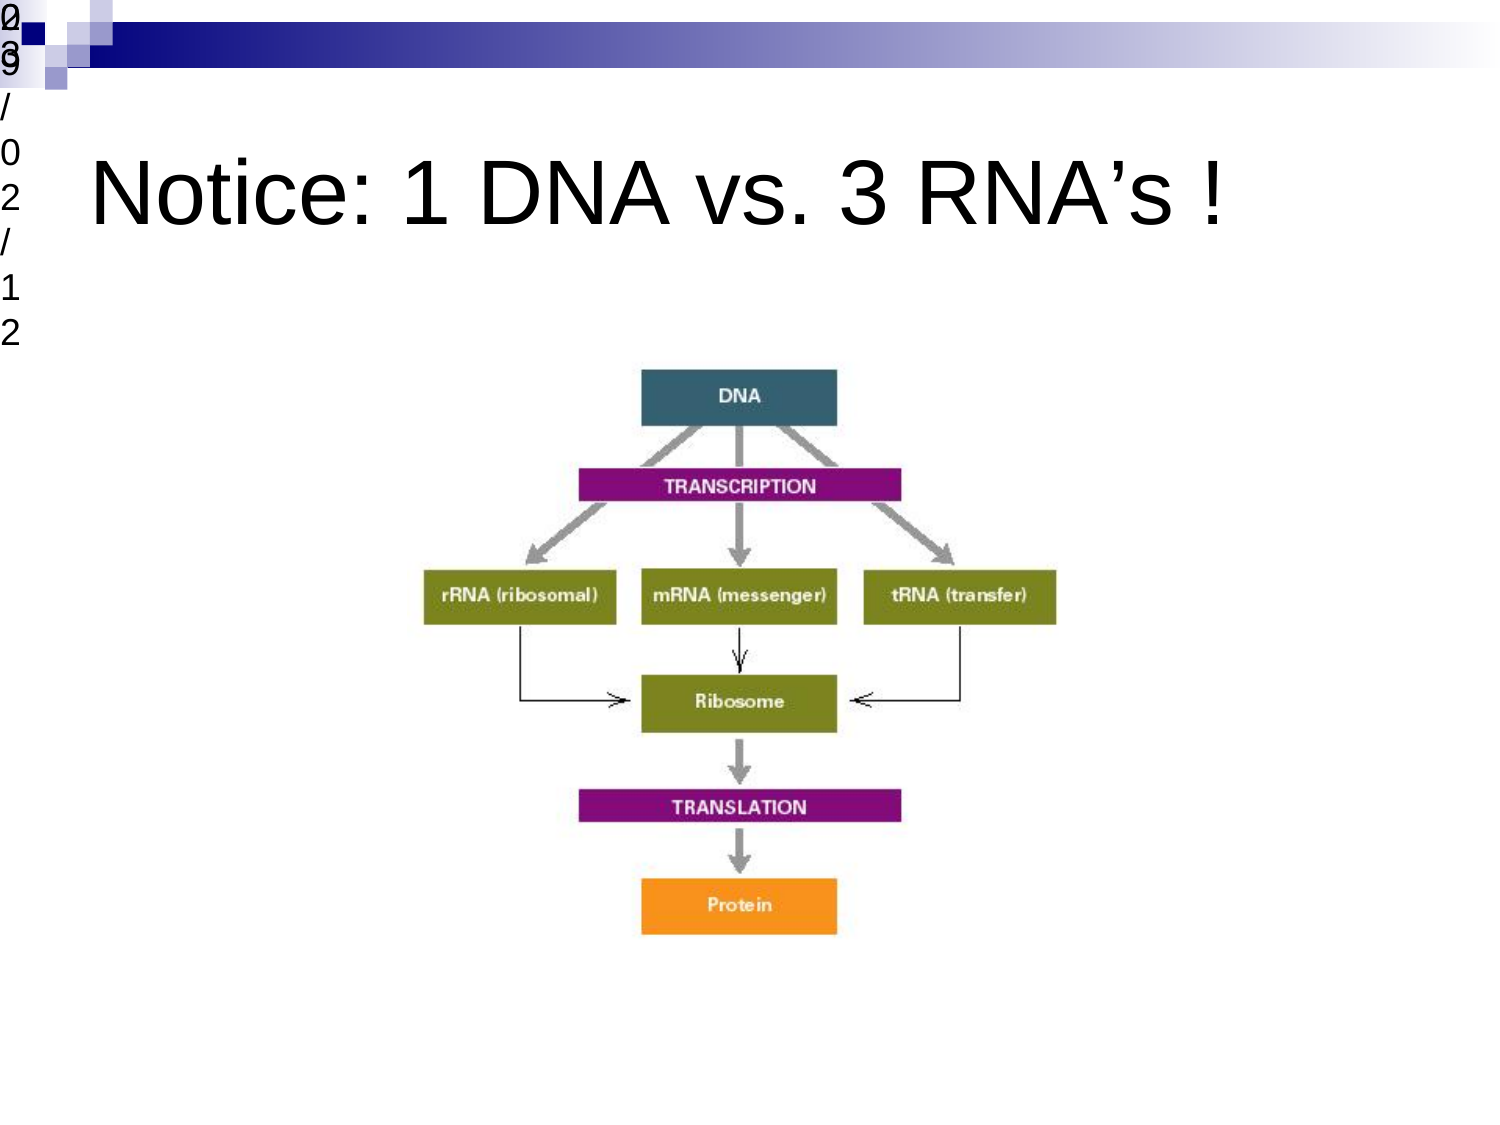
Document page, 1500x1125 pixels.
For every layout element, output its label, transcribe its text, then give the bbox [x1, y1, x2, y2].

picture [407, 337, 1080, 971]
title Notice: 1 DNA vs. 3 RNA’s ! [75, 75, 1425, 300]
